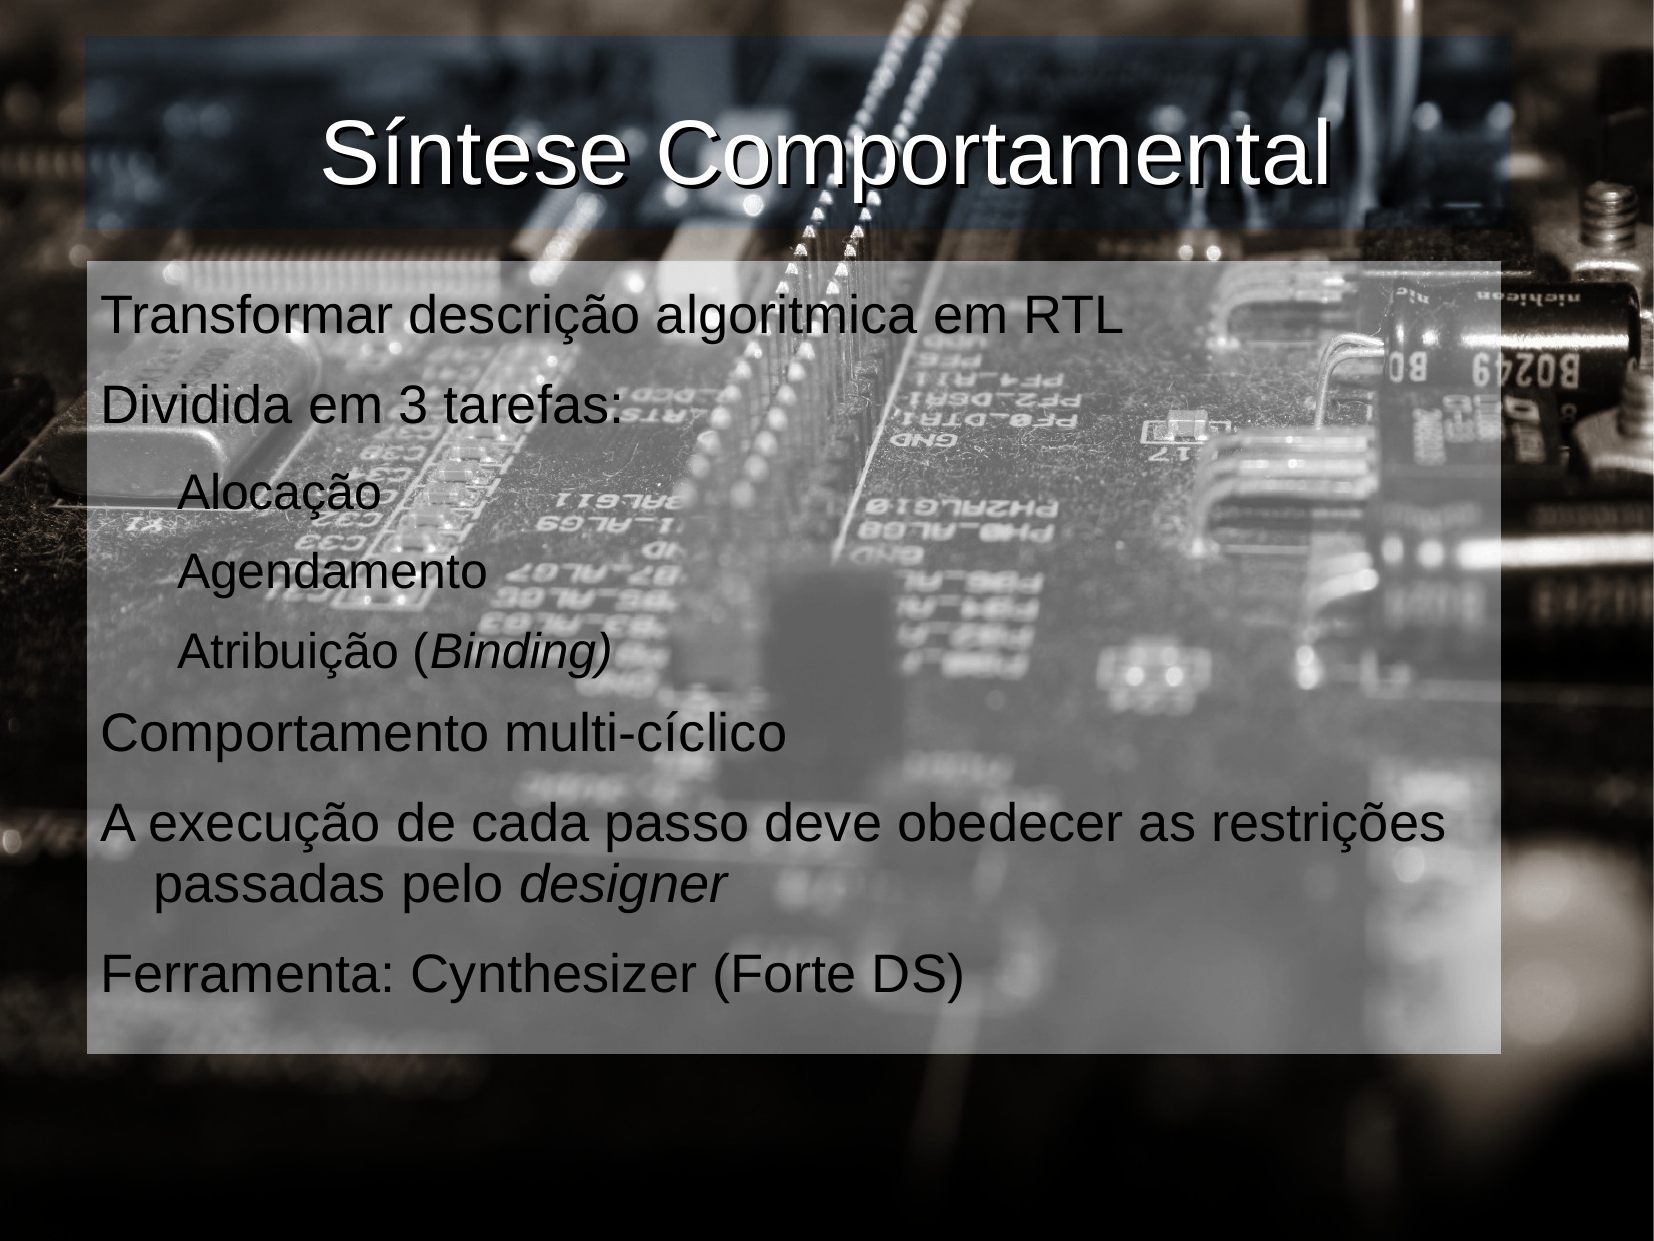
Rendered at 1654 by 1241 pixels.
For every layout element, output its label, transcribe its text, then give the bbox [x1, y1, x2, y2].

picture [0, 0, 1654, 1241]
list Transformar descrição algoritmica em RTL Dividida em 3 tarefas: Alocação Agendamento Atribuição (Binding) Comportamento multi-cíclico A execução de cada passo deve obedecer as restrições passadas pelo designer Ferramenta: Cynthesizer (Forte DS) [82, 284, 1571, 1088]
title Síntese Comportamental [82, 56, 1571, 250]
